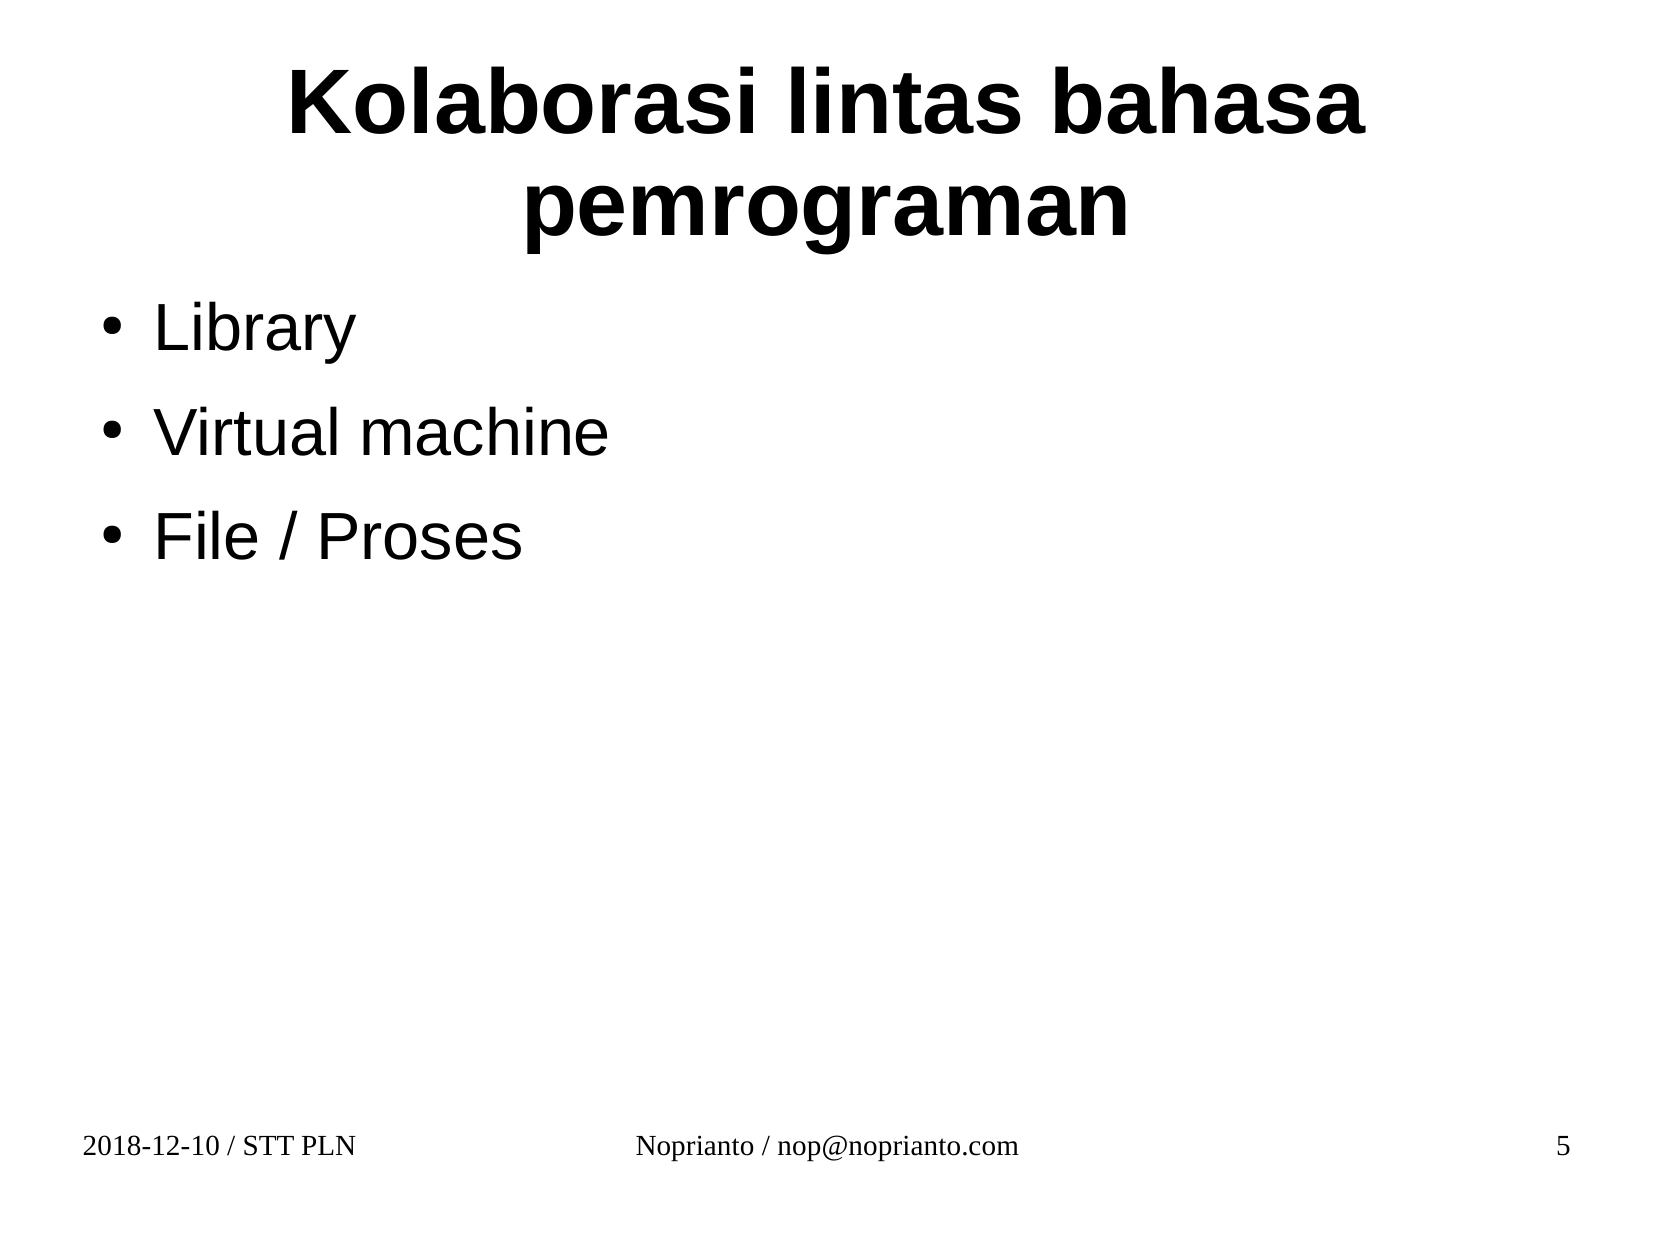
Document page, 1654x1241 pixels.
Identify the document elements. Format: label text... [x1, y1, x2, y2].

list Library Virtual machine File / Proses [82, 290, 1571, 1010]
title Kolaborasi lintas bahasa pemrograman [82, 49, 1571, 257]
